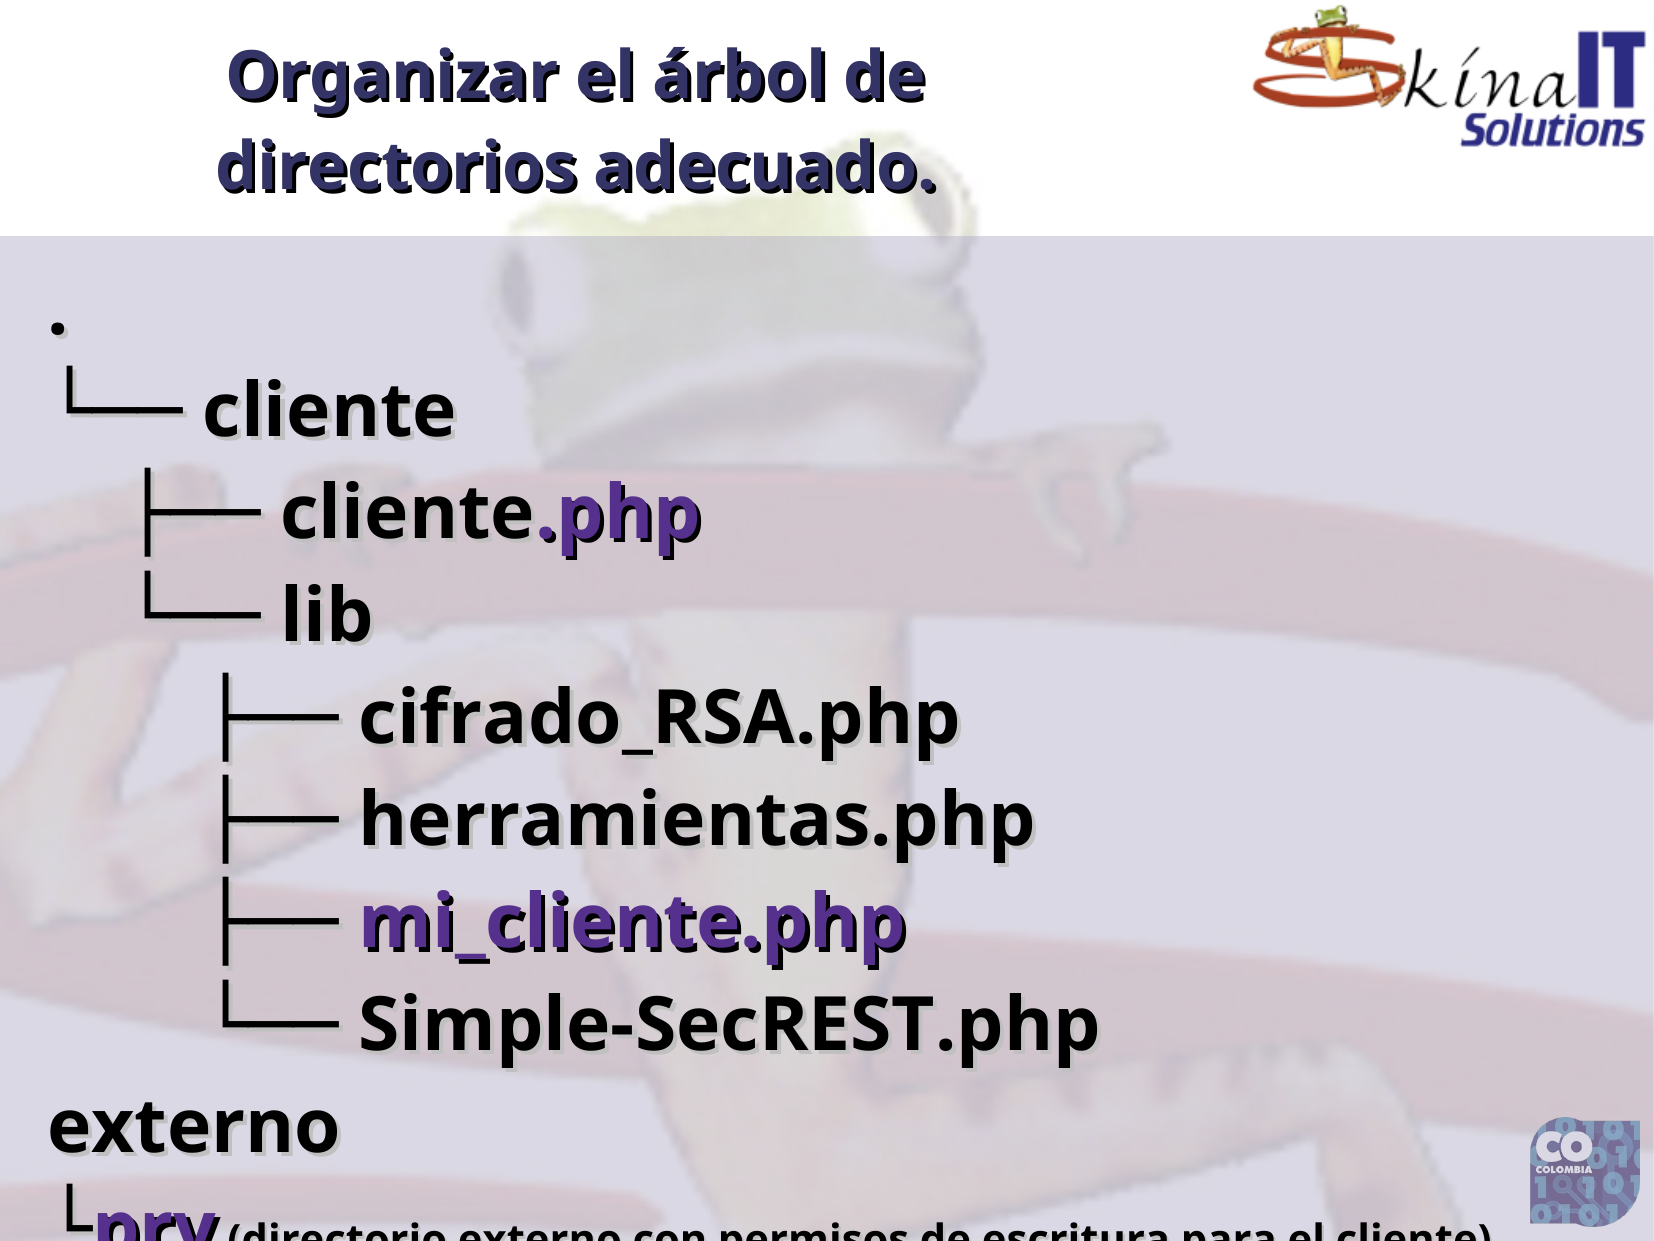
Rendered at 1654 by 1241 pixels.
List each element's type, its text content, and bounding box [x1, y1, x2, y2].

list . └── cliente ├── cliente.php └── lib ├── cifrado_RSA.php ├── herramientas.php ├── mi_cliente.php └── Simple-SecREST.php externo └prv (directorio externo con permisos de escritura para el cliente) [0, 236, 1654, 1145]
title Organizar el árbol de directorios adecuado. [0, 0, 1152, 236]
picture [1152, 0, 1654, 236]
